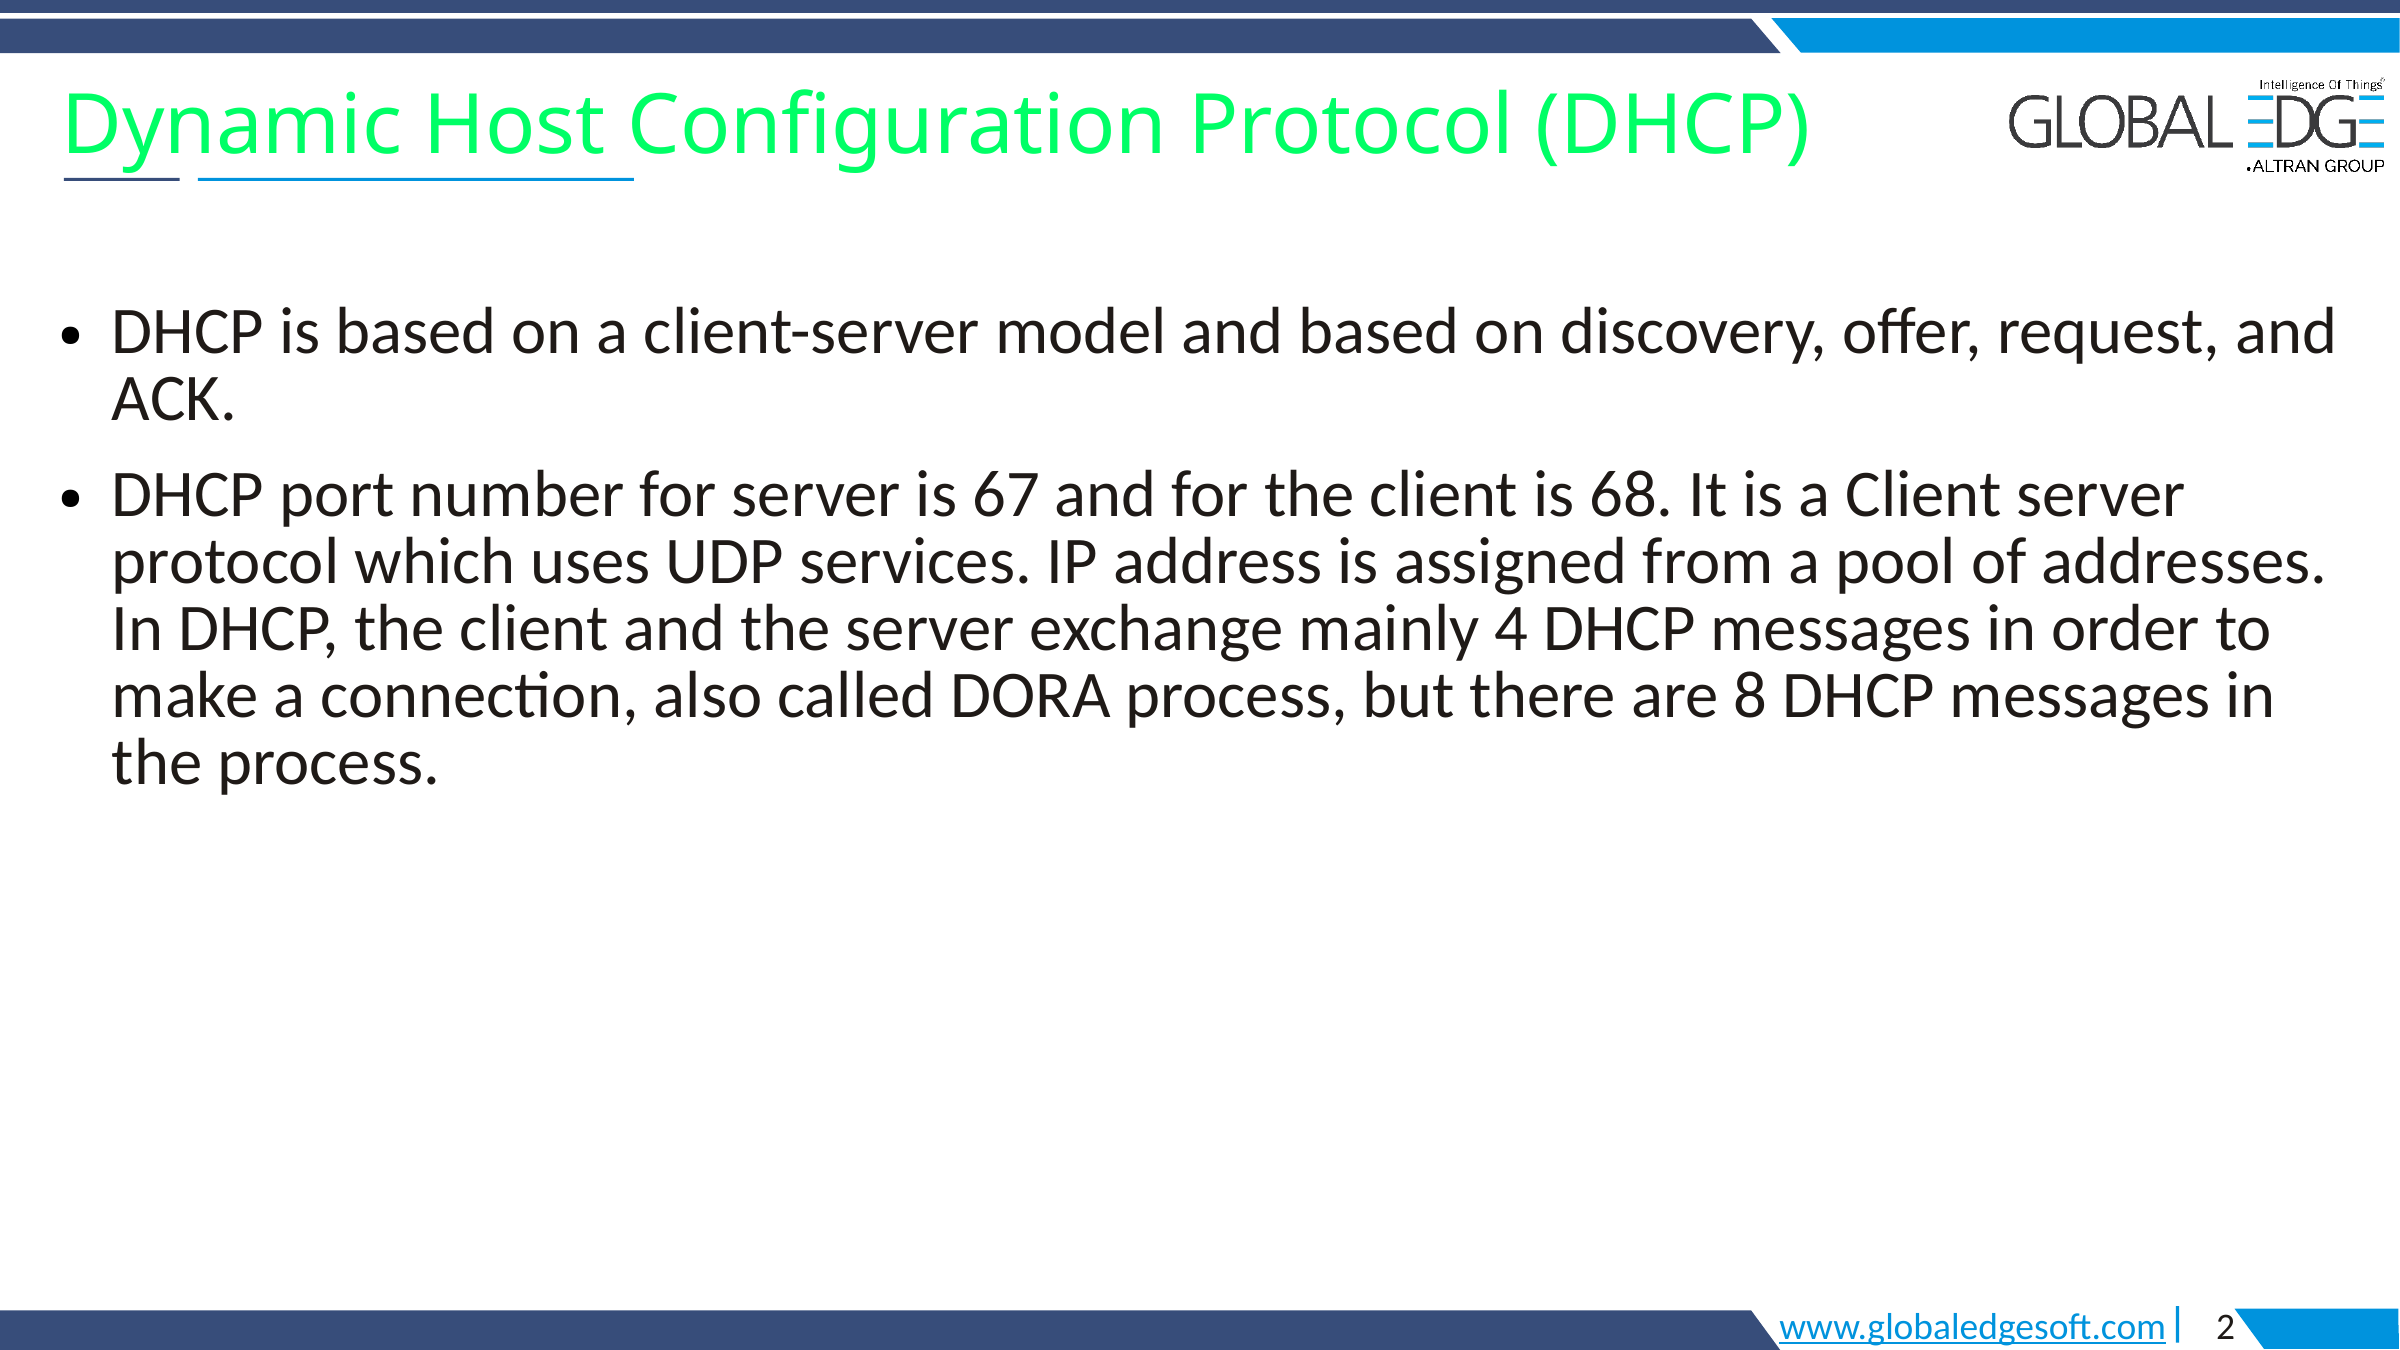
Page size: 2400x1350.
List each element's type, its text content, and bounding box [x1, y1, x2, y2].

title Dynamic Host Configuration Protocol (DHCP) [26, 64, 1977, 178]
list DHCP is based on a client-server model and based on discovery, offer, request, and ACK. DHCP port number for server is 67 and for the client is 68. It is a Client server protocol which uses UDP services. IP address is assigned from a pool of addresses. In DHCP, the client and the server exchange mainly 4 DHCP messages in order to make a connection, also called DORA process, but there are 8 DHCP messages in the process. [40, 207, 2358, 1288]
picture [2001, 67, 2392, 182]
